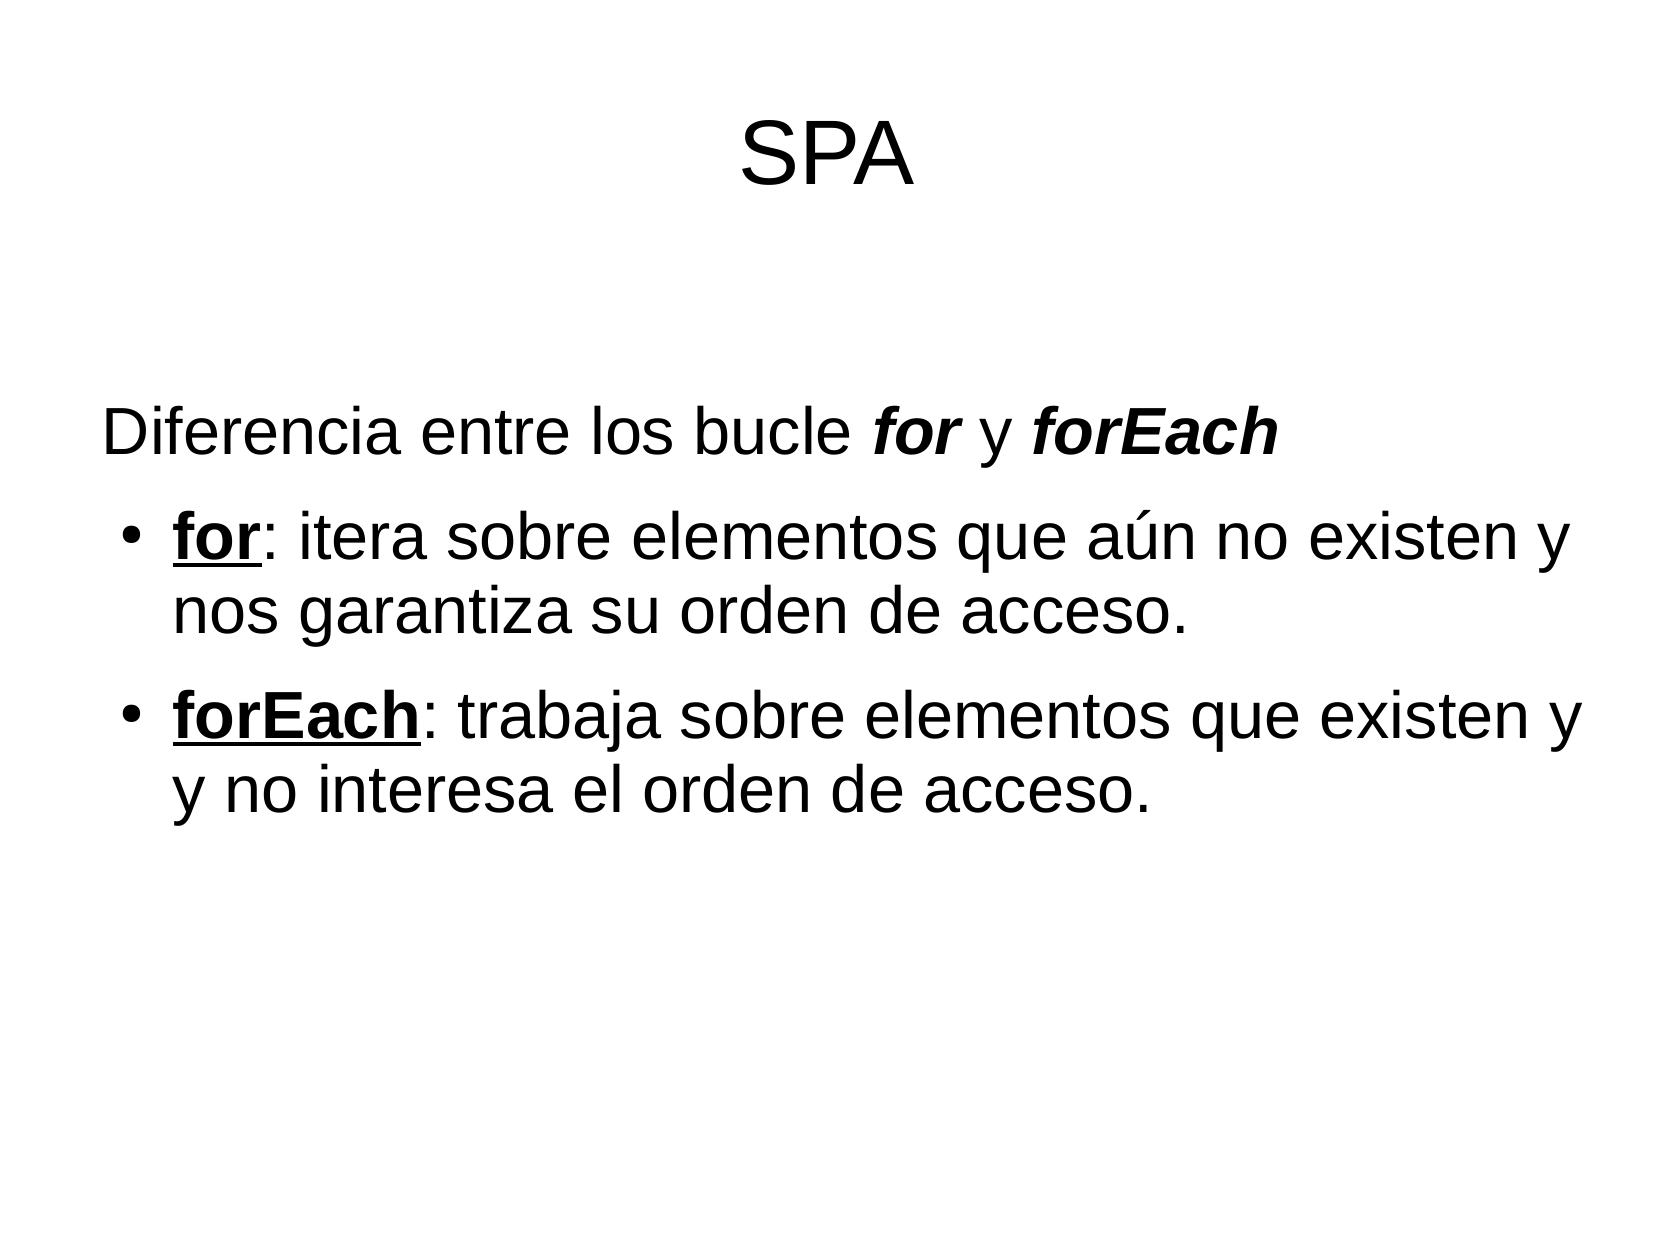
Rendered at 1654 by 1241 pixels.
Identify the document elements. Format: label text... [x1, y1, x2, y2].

title SPA [82, 49, 1571, 257]
list Diferencia entre los bucle for y forEach for: itera sobre elementos que aún no existen y nos garantiza su orden de acceso. forEach: trabaja sobre elementos que existen y y no interesa el orden de acceso. [101, 201, 1591, 1021]
